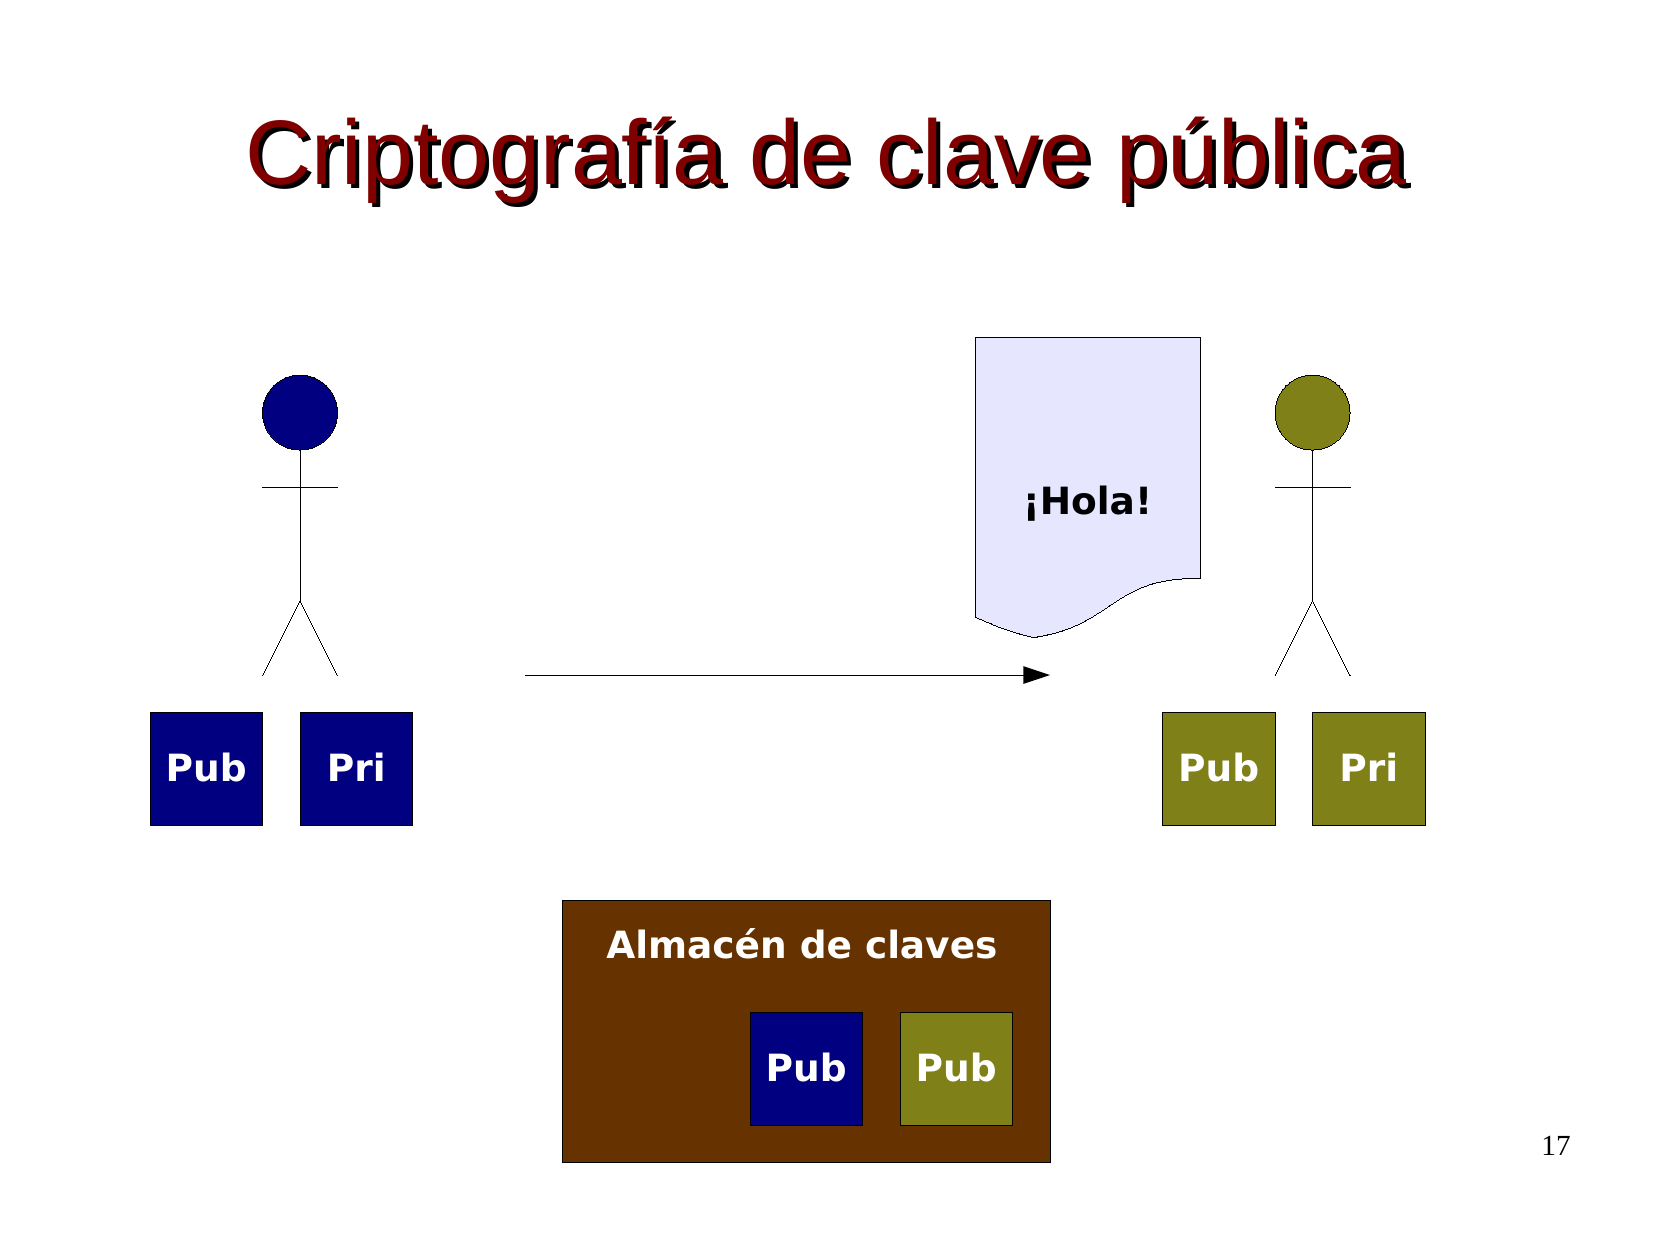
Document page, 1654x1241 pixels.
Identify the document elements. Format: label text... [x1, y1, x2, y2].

text_box Pub [1162, 712, 1276, 826]
text_box [262, 375, 338, 451]
text_box [1275, 375, 1351, 451]
text_box Pub [150, 712, 263, 826]
text_box Almacén de claves [591, 916, 1013, 976]
text_box [562, 900, 1051, 1163]
text_box Pub [750, 1012, 863, 1126]
text_box Pub [900, 1012, 1013, 1126]
text_box ¡Hola! [975, 337, 1201, 638]
text_box Pri [300, 712, 413, 826]
title Criptografía de clave pública [82, 49, 1571, 257]
text_box Pri [1312, 712, 1426, 826]
